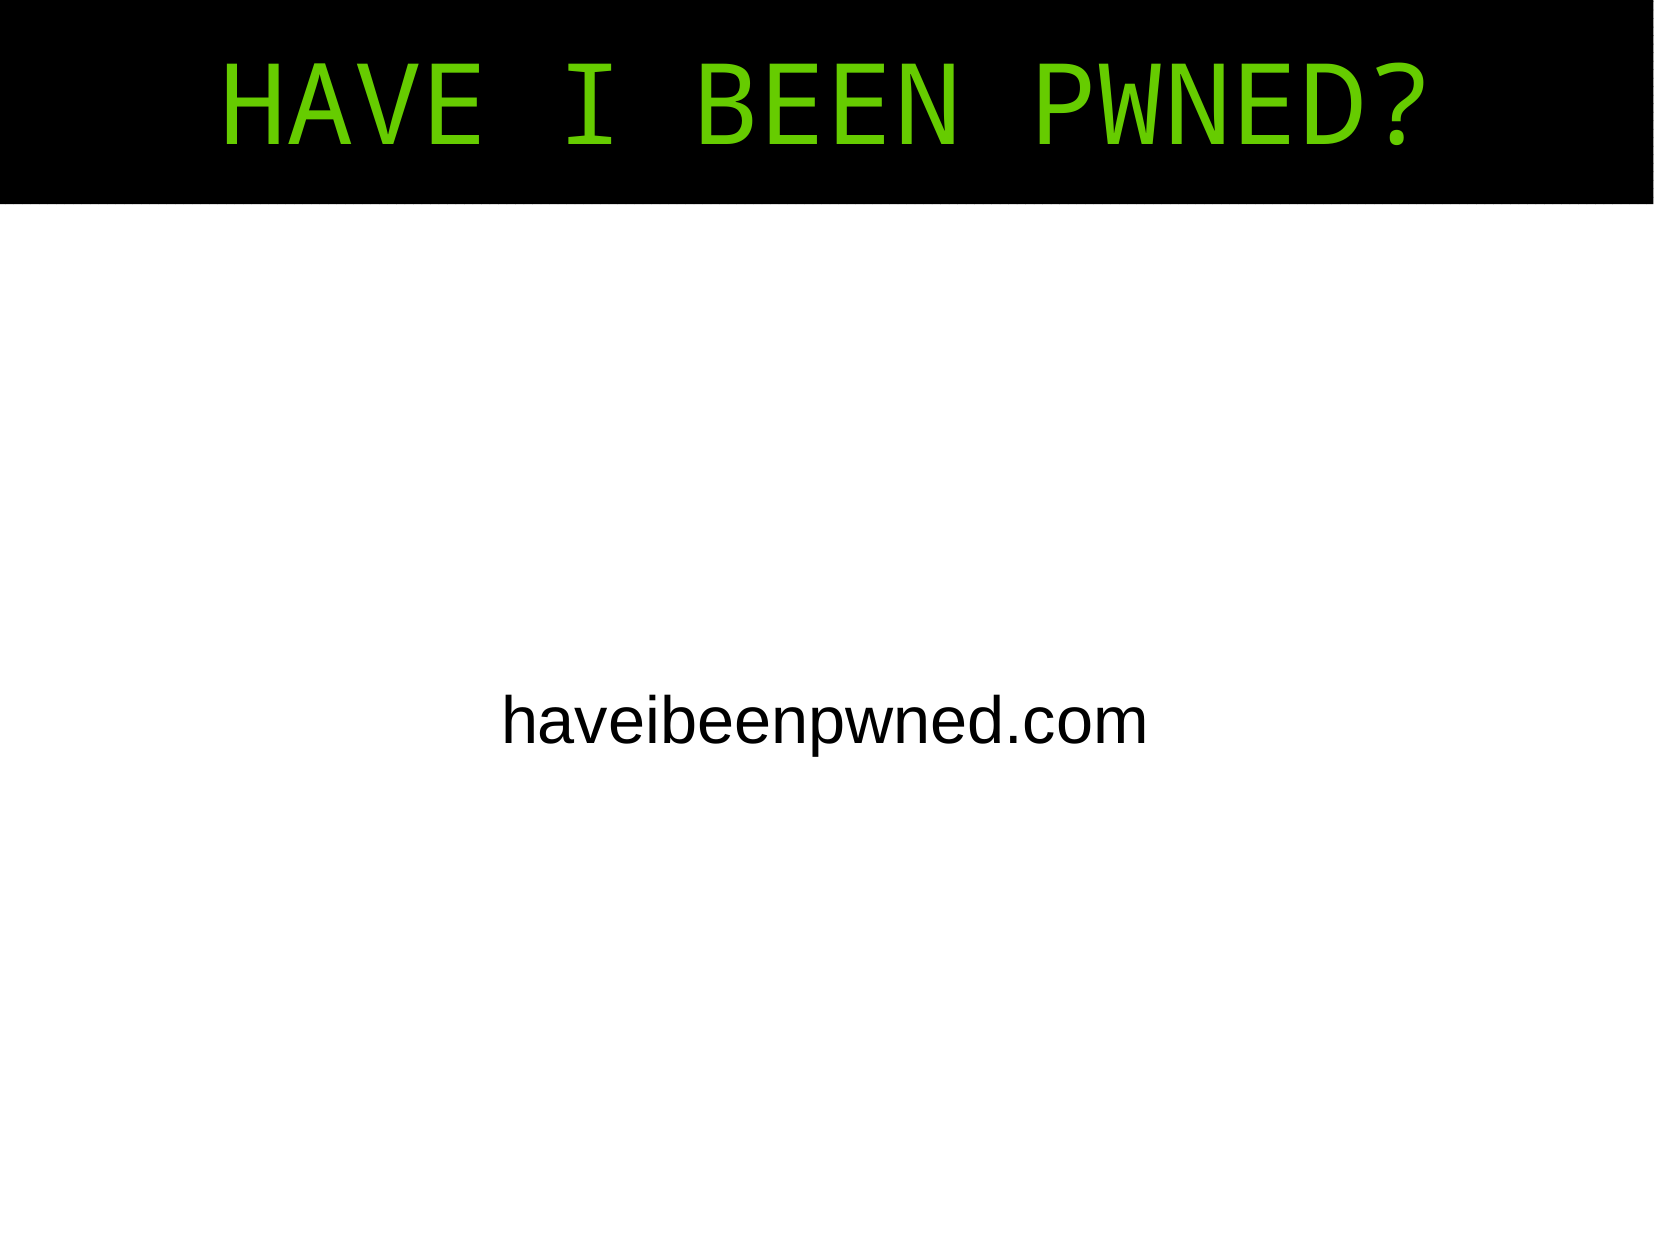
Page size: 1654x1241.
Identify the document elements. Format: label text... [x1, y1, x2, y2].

subtitle haveibeenpwned.com [90, 300, 1561, 1141]
title HAVE I BEEN PWNED? [0, 0, 1654, 205]
